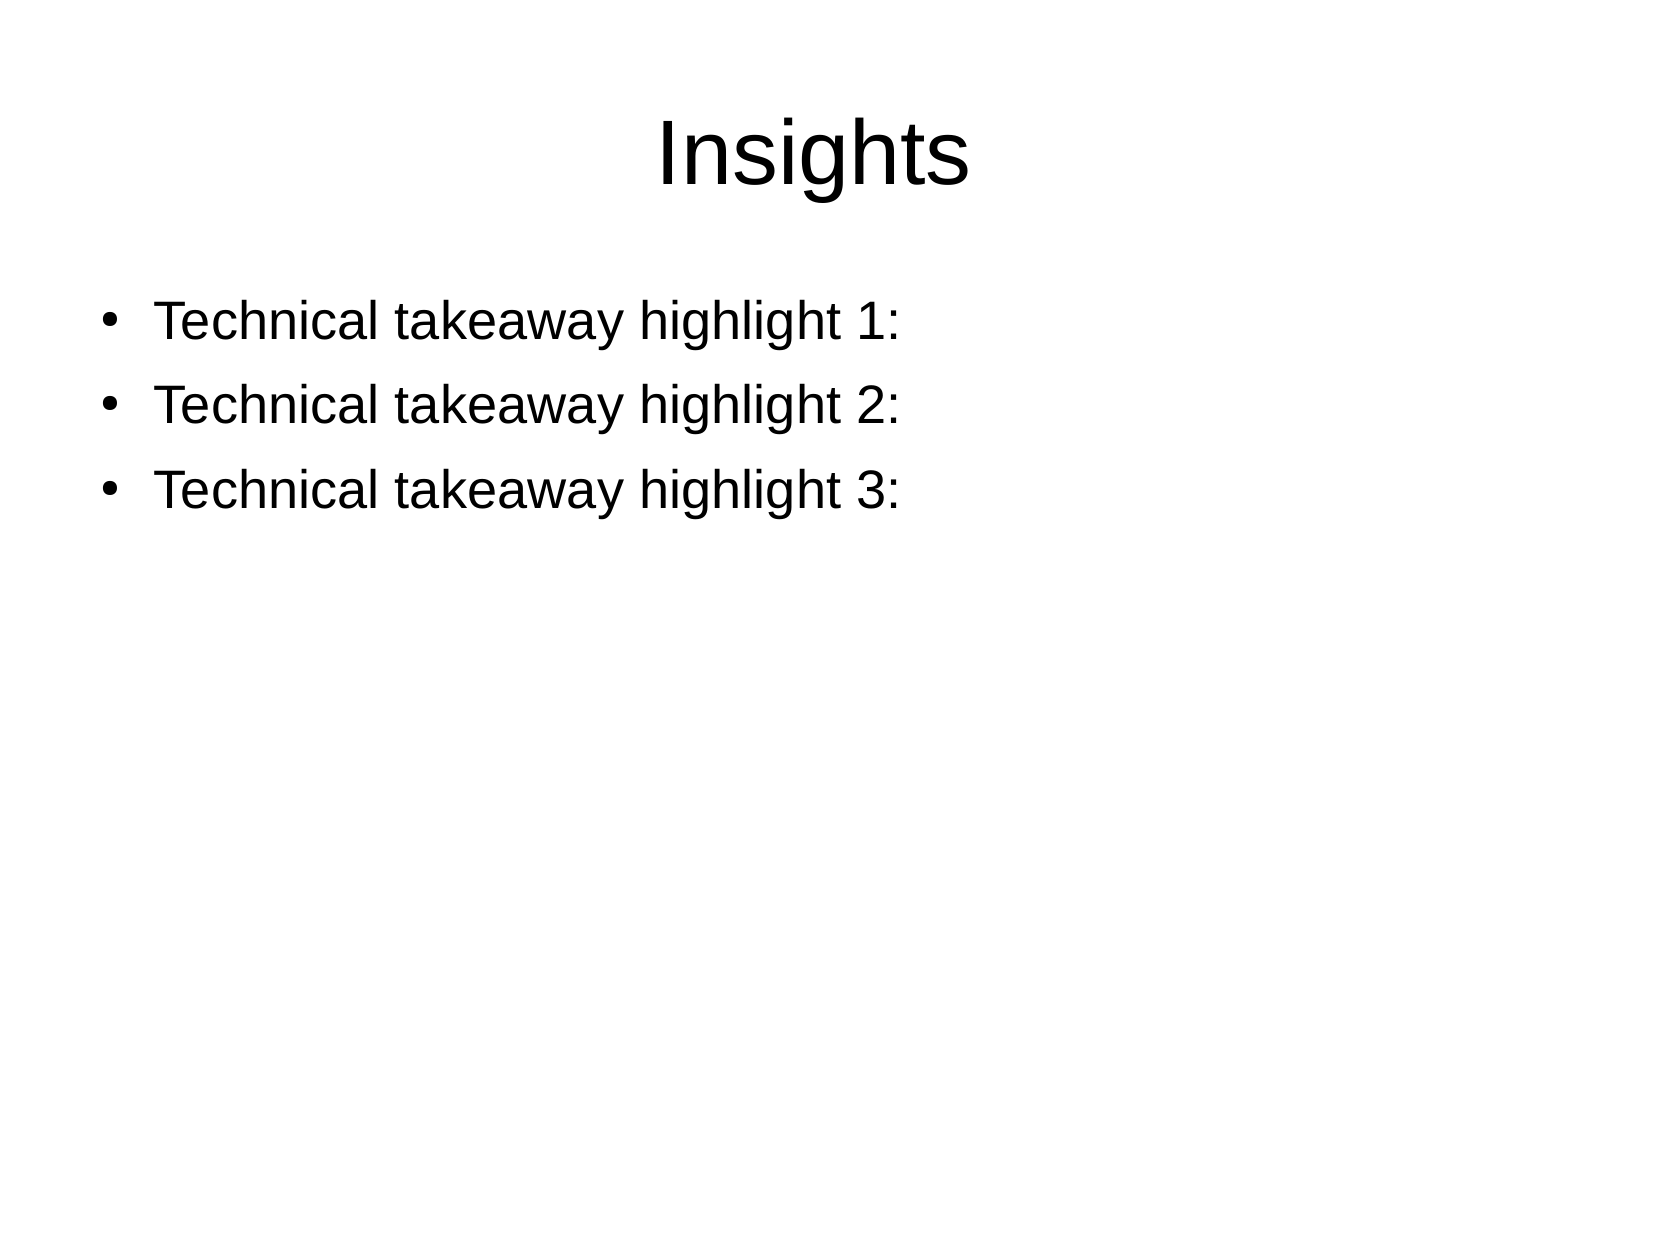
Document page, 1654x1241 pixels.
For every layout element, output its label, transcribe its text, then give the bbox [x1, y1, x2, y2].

title Insights [82, 49, 1571, 257]
list Technical takeaway highlight 1: Technical takeaway highlight 2: Technical takeaway highlight 3: [82, 290, 1571, 1010]
